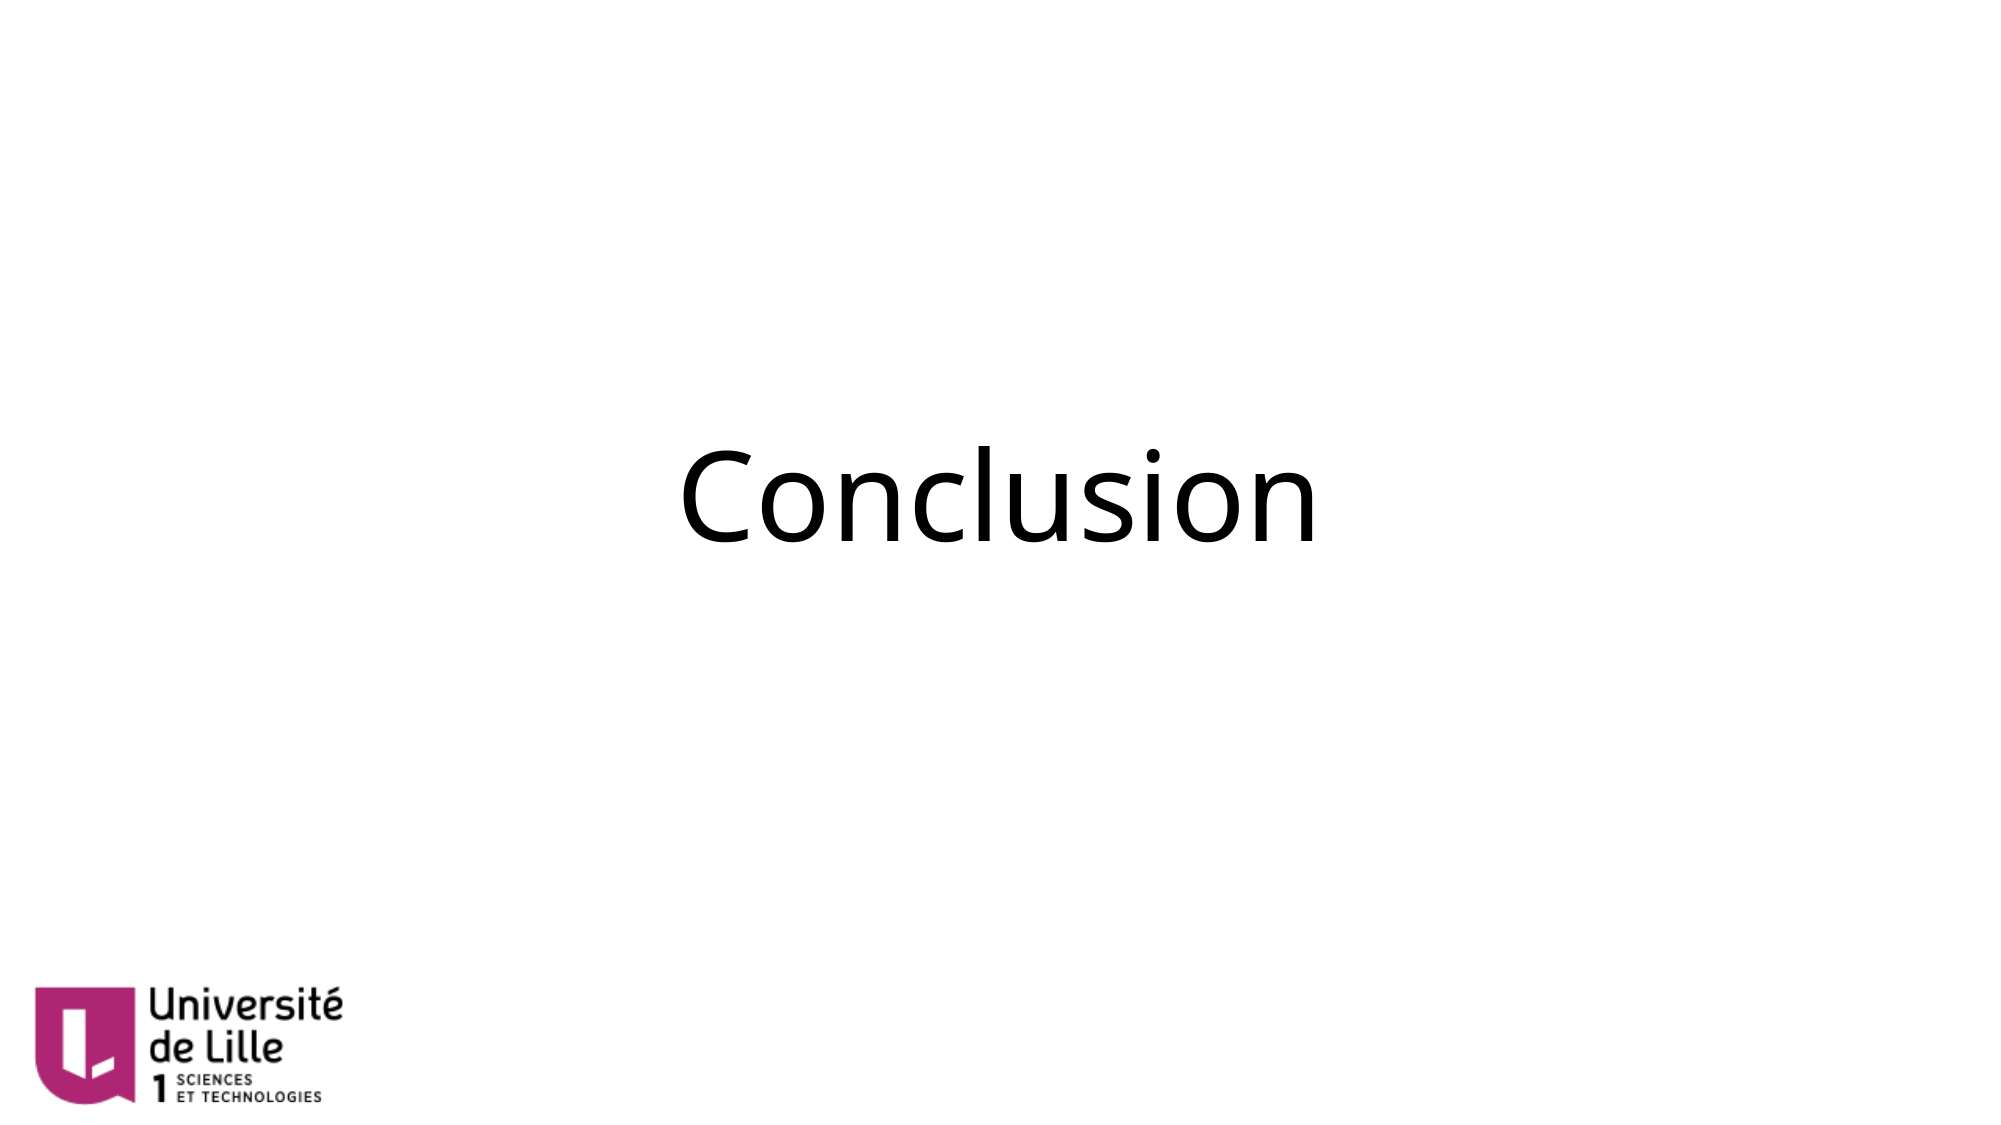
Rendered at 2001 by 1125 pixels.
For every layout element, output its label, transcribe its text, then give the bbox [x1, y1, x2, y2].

title Conclusion [249, 184, 1750, 576]
